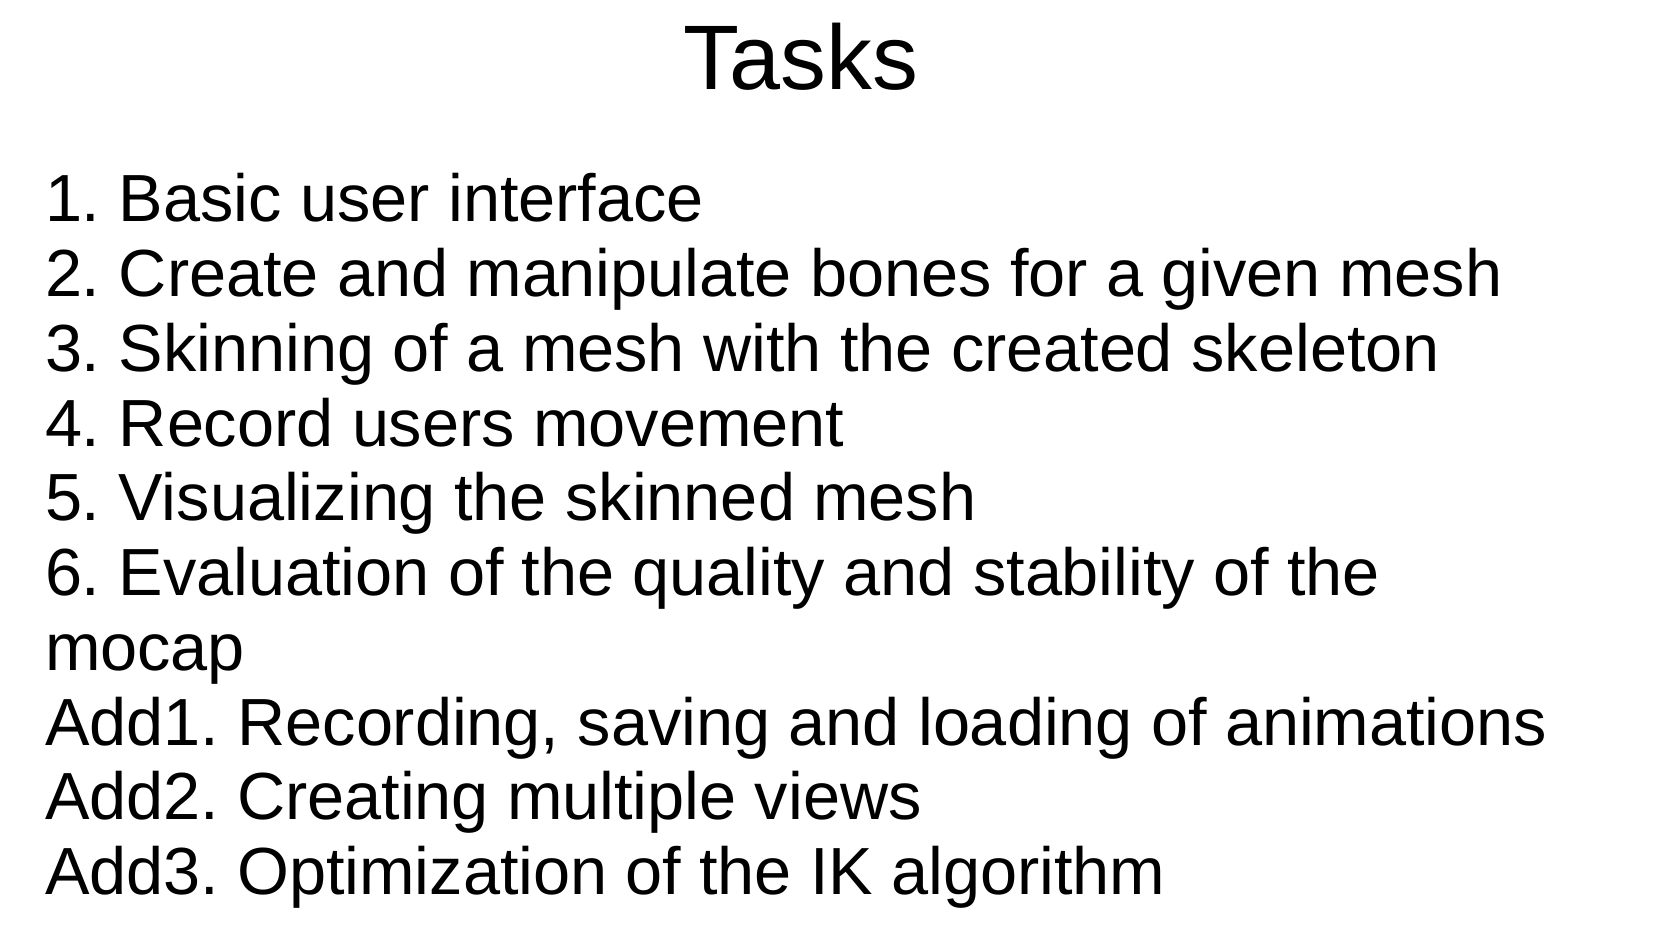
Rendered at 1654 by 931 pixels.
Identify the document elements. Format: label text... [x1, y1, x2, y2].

subtitle 1. Basic user interface 2. Create and manipulate bones for a given mesh 3. Skinning of a mesh with the created skeleton 4. Record users movement 5. Visualizing the skinned mesh 6. Evaluation of the quality and stability of the mocap Add1. Recording, saving and loading of animations Add2. Creating multiple views Add3. Optimization of the IK algorithm [45, 0, 1571, 931]
